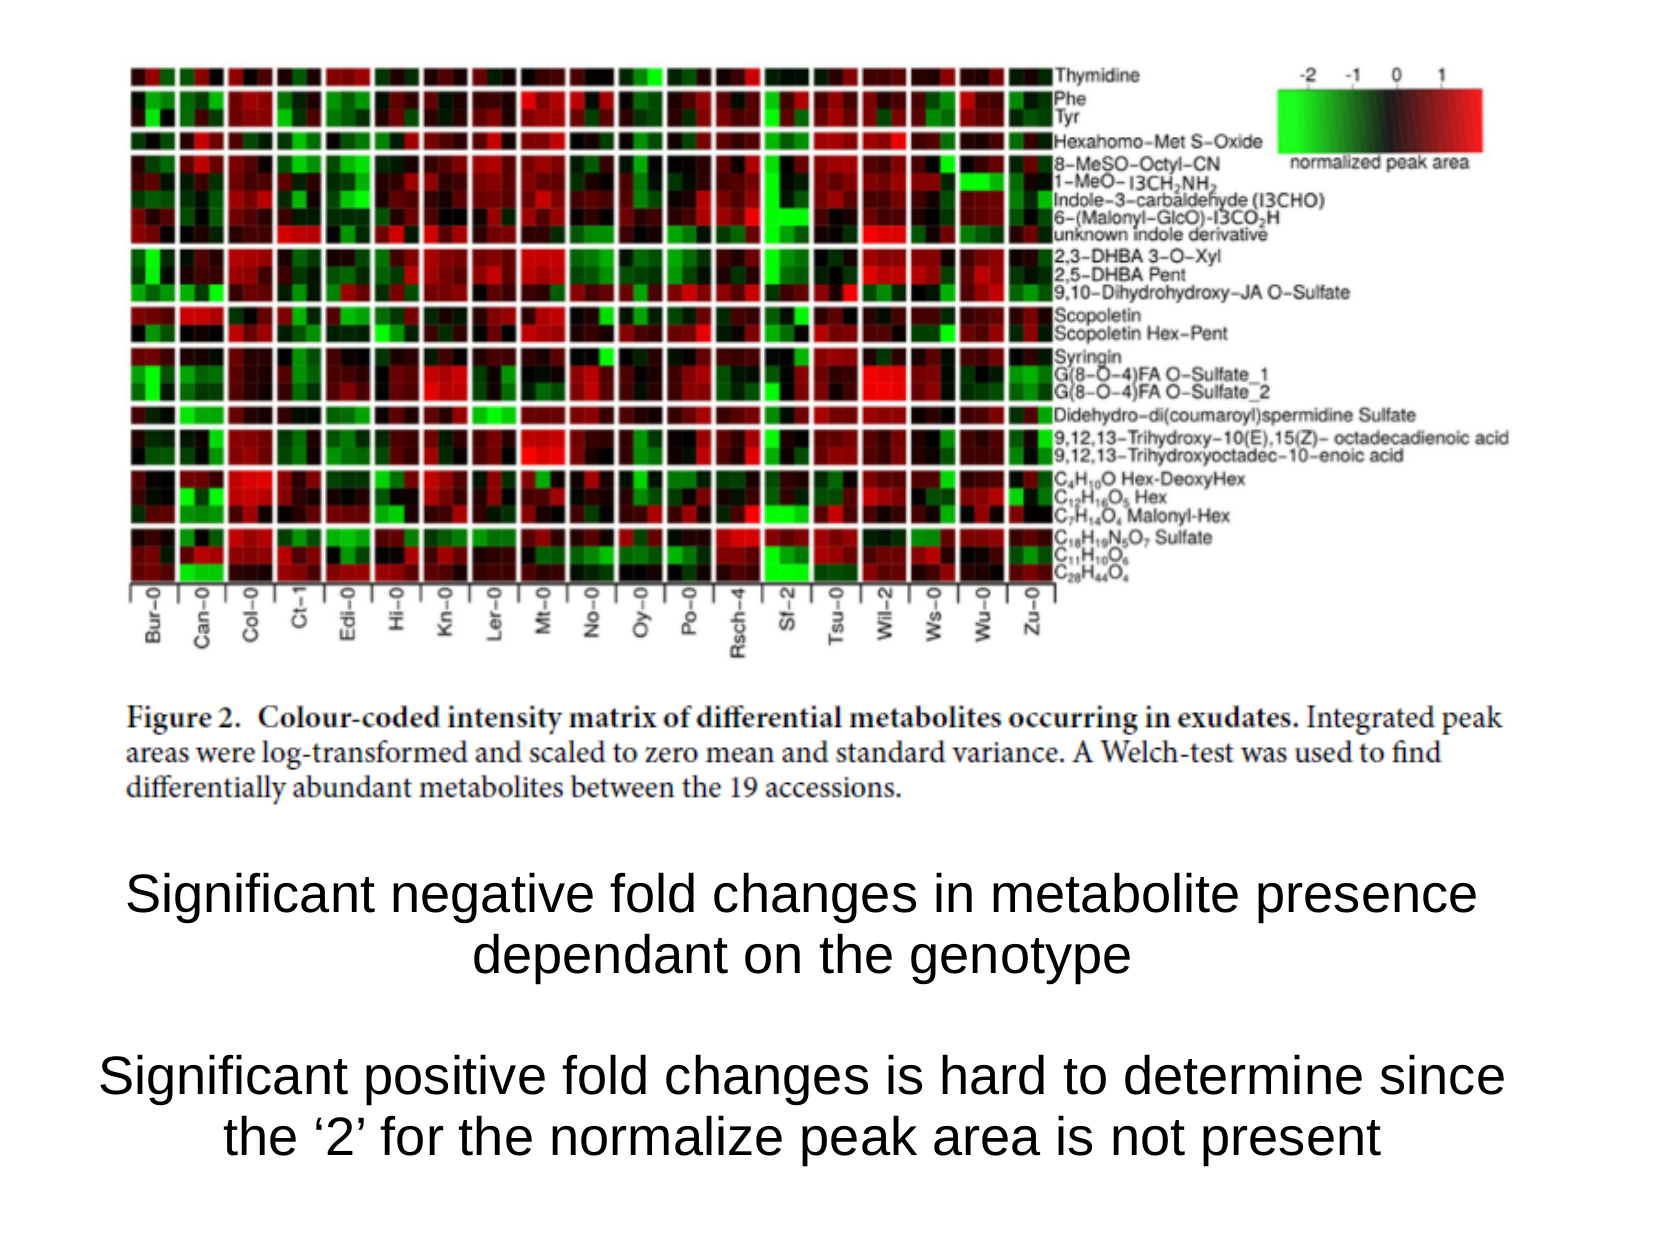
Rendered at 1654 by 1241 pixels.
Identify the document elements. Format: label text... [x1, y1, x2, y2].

subtitle Significant negative fold changes in metabolite presence dependant on the genotype Significant positive fold changes is hard to determine since the ‘2’ for the normalize peak area is not present [59, 826, 1548, 1204]
picture [87, 35, 1562, 827]
